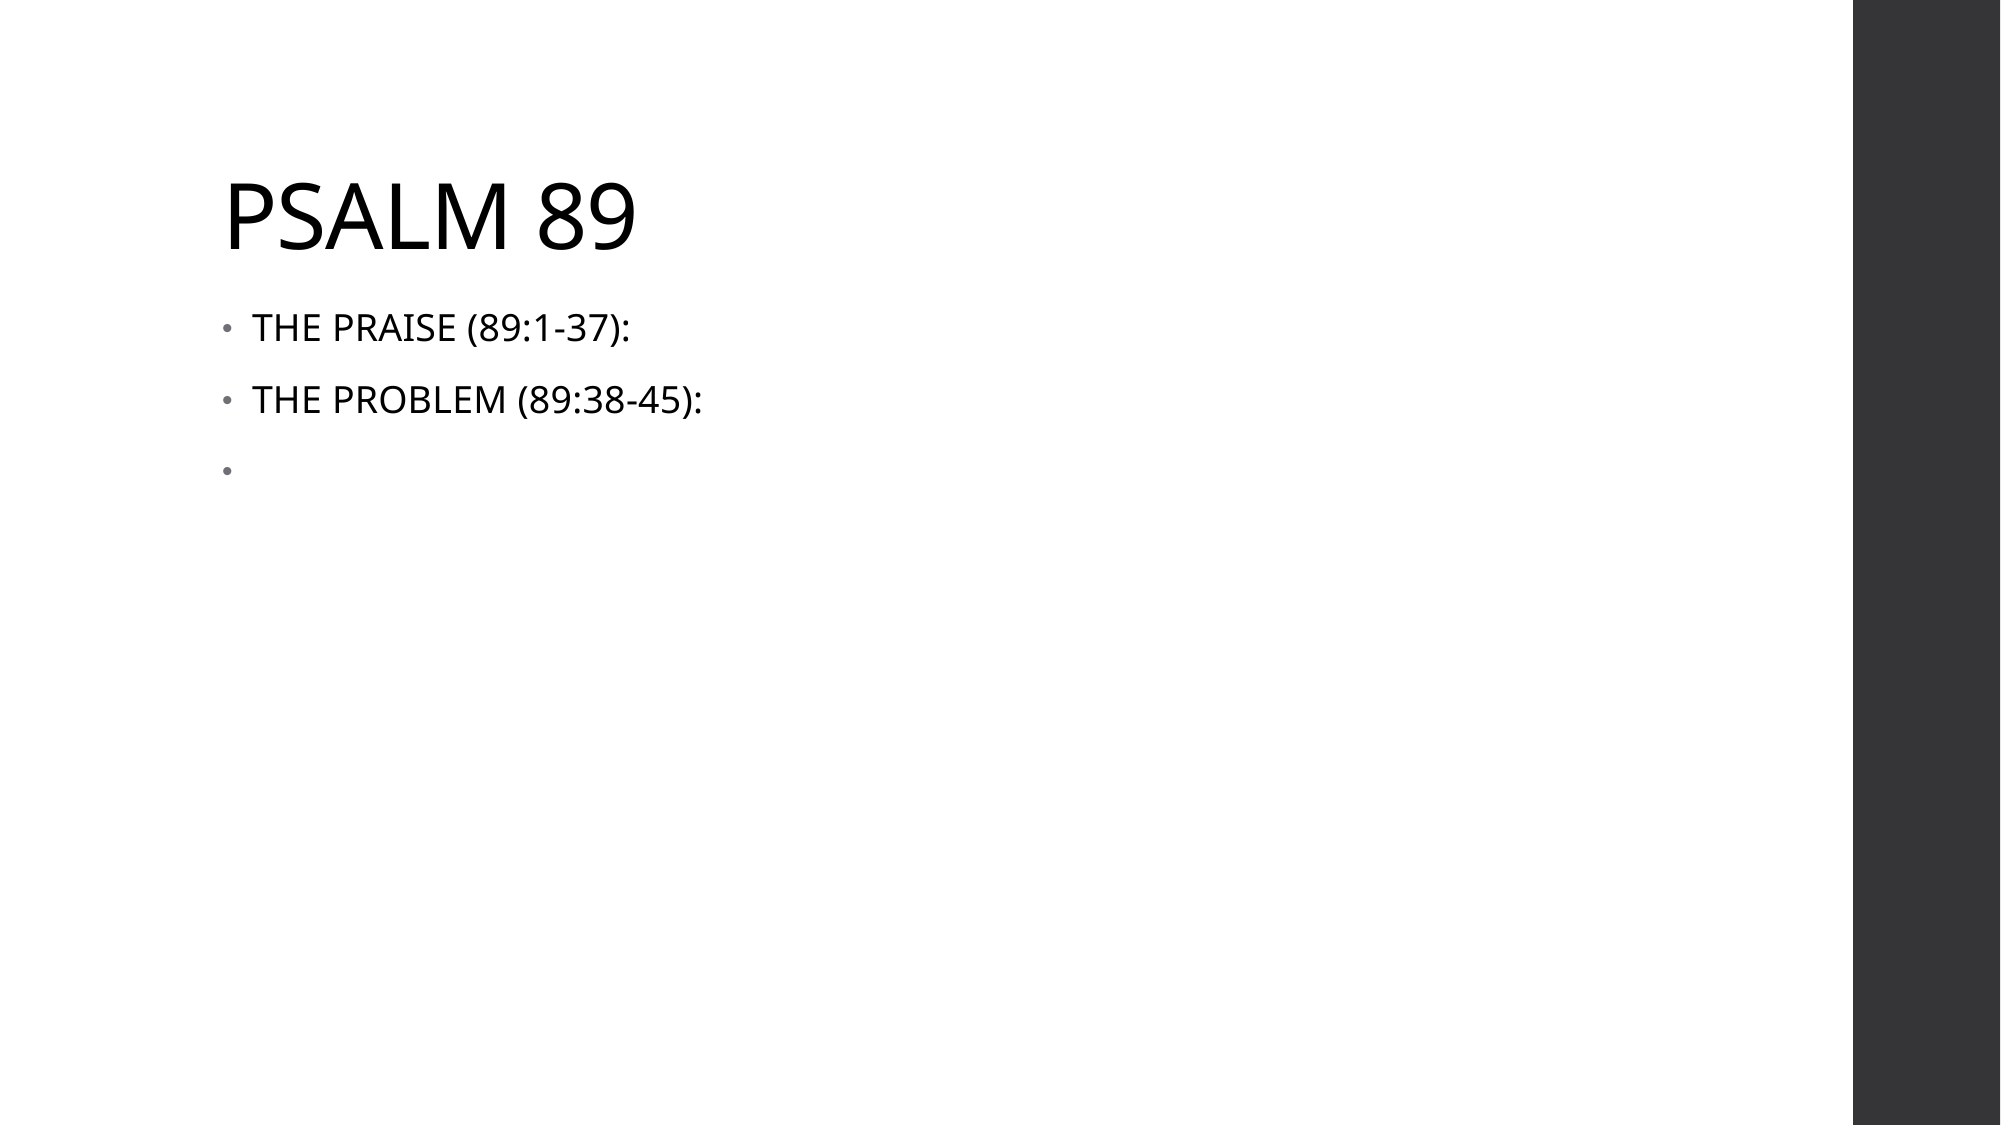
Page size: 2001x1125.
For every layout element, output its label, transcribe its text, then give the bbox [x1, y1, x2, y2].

list THE PRAISE (89:1-37): THE PROBLEM (89:38-45): [206, 299, 1617, 1014]
title PSALM 89 [206, 60, 1797, 278]
